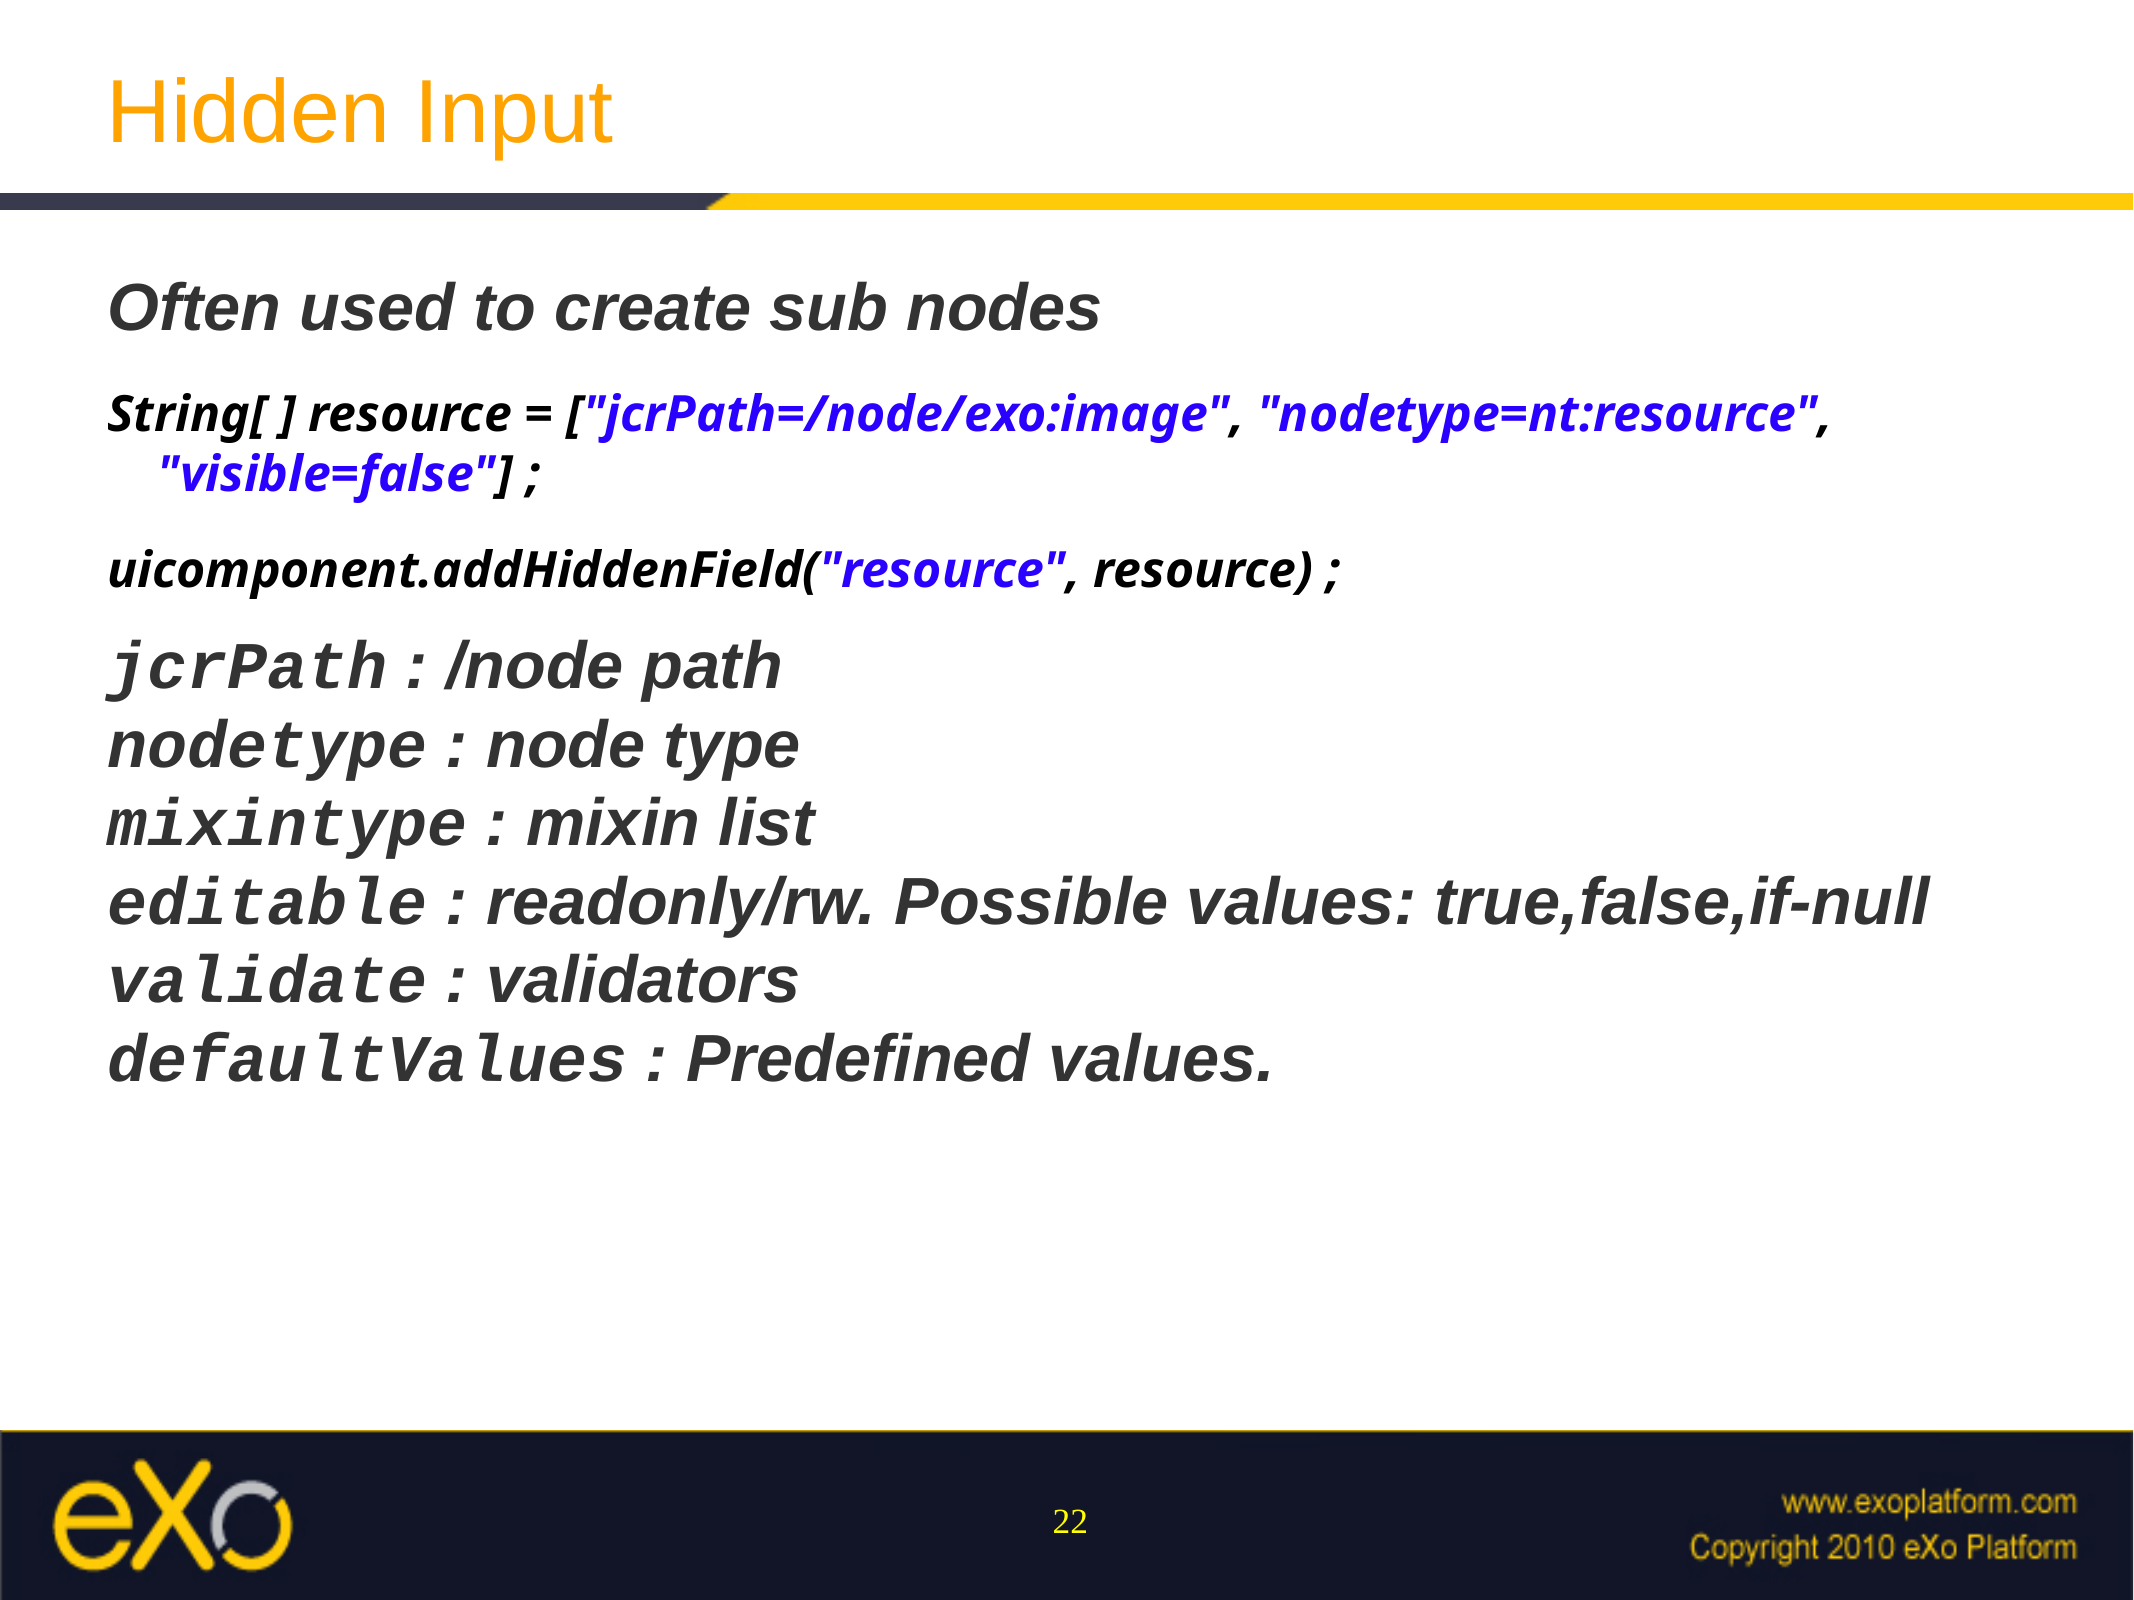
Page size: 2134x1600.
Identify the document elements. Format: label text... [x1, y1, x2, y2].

list Often used to create sub nodes String[ ] resource = ["jcrPath=/node/exo:image", "nodetype=nt:resource", "visible=false"] ; uicomponent.addHiddenField("resource", resource) ; jcrPath : /node path nodetype : node type mixintype : mixin list editable : readonly/rw. Possible values: true,false,if-null validate : validators defaultValues : Predefined values. [106, 287, 2025, 1317]
picture [0, 1430, 2134, 1600]
title Hidden Input [106, 55, 2025, 184]
picture [0, 193, 2134, 210]
